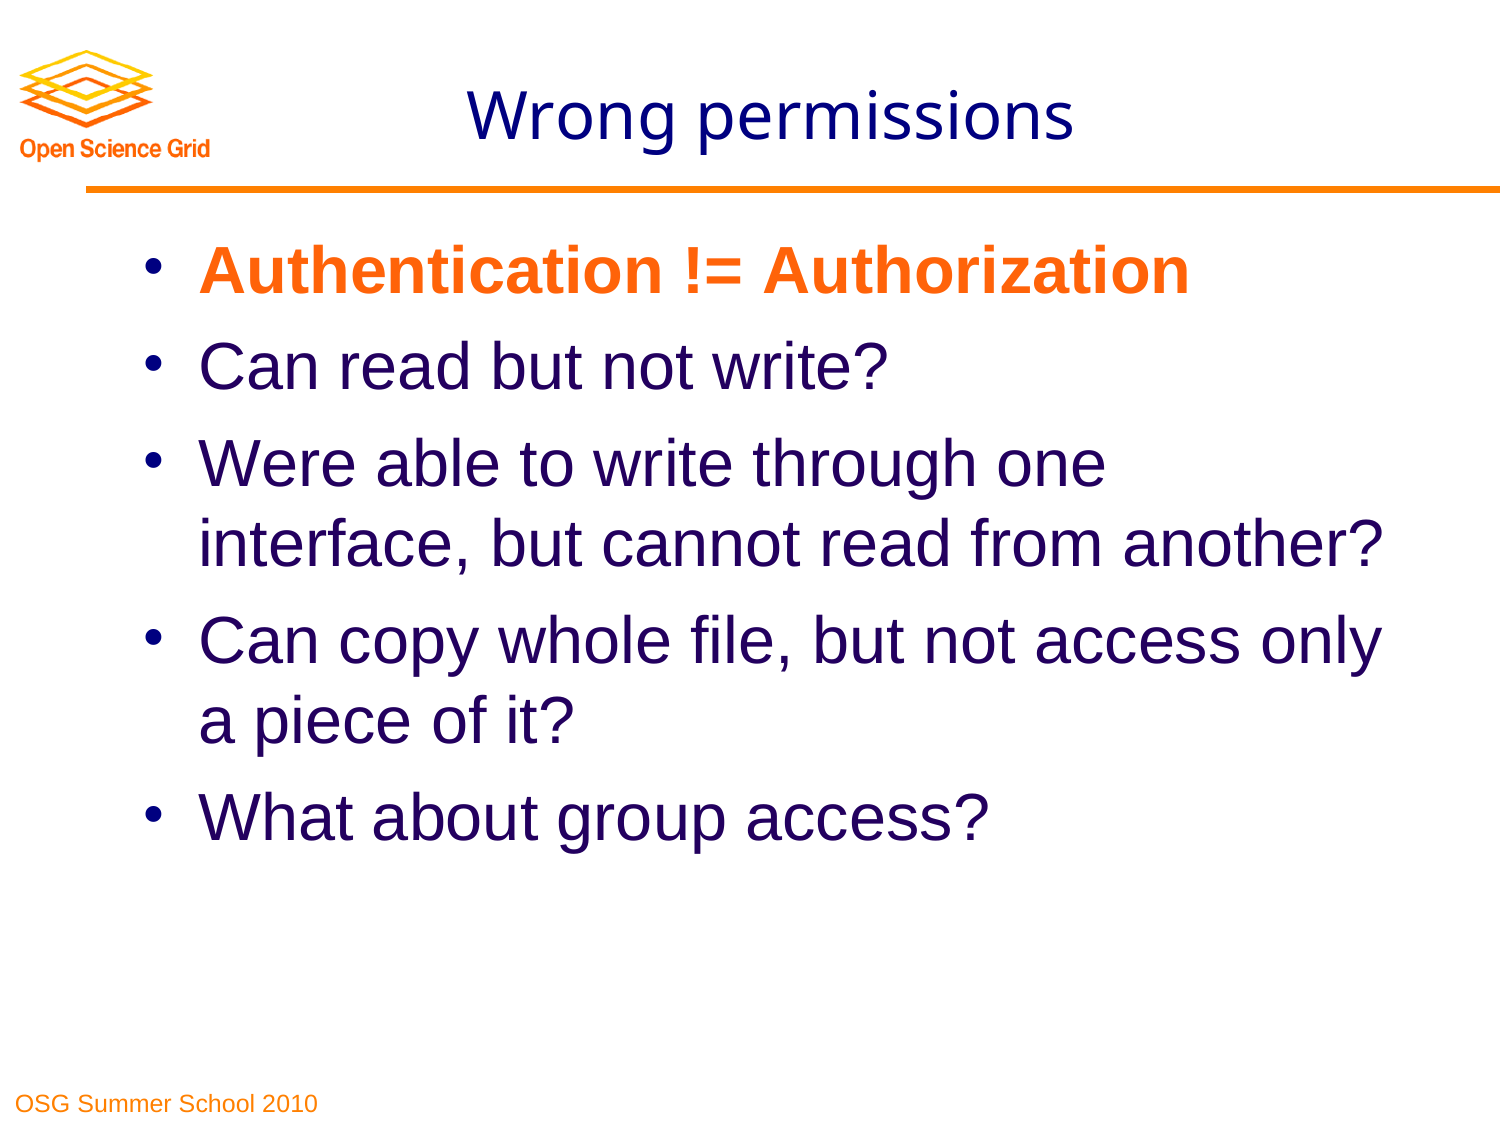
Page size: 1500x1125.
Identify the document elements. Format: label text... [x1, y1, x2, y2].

title Wrong permissions [201, 18, 1342, 207]
list Authentication != Authorization Can read but not write? Were able to write through one interface, but cannot read from another? Can copy whole file, but not access only a piece of it? What about group access? [127, 218, 1403, 962]
picture [0, 27, 201, 179]
